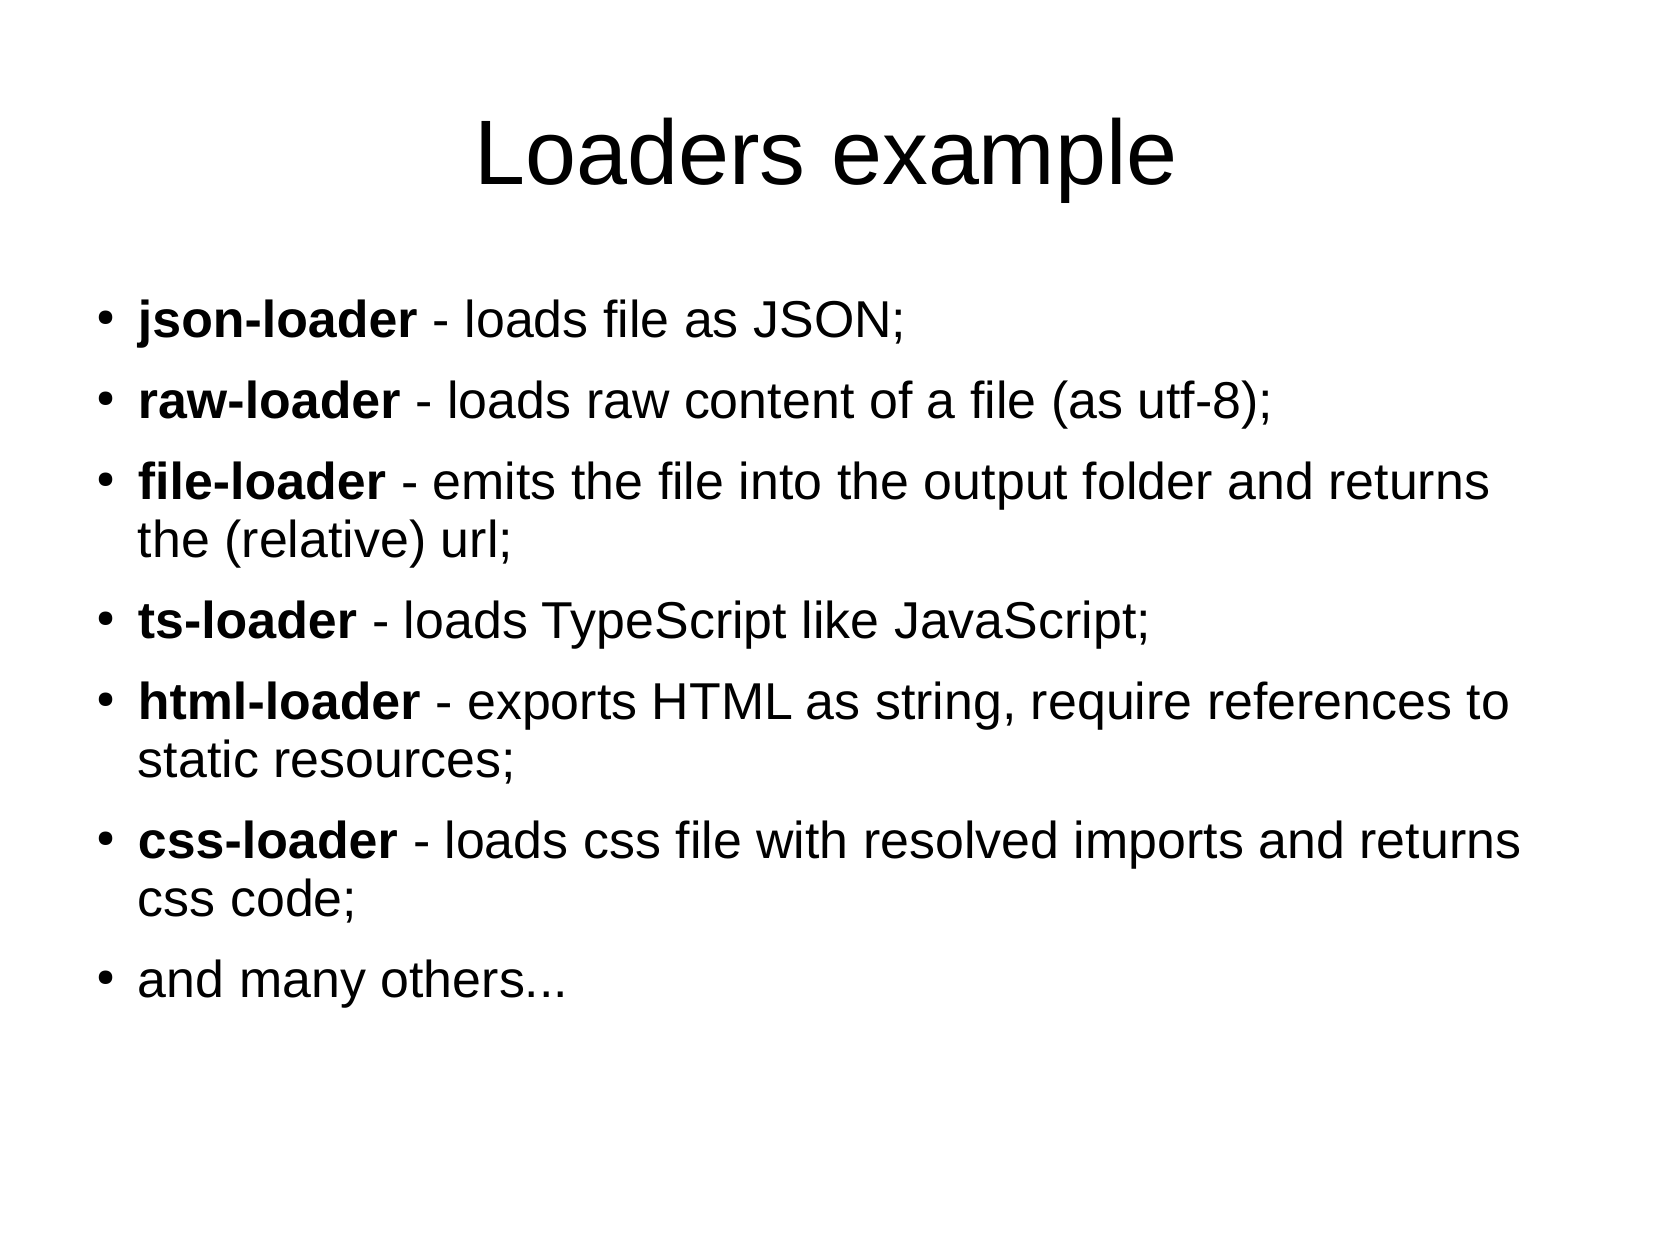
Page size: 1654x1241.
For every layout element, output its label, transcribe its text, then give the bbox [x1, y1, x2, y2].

list json-loader - loads file as JSON; raw-loader - loads raw content of a file (as utf-8); file-loader - emits the file into the output folder and returns the (relative) url; ts-loader - loads TypeScript like JavaScript; html-loader - exports HTML as string, require references to static resources; css-loader - loads css file with resolved imports and returns css code; and many others... [82, 290, 1571, 1010]
title Loaders example [82, 49, 1571, 257]
